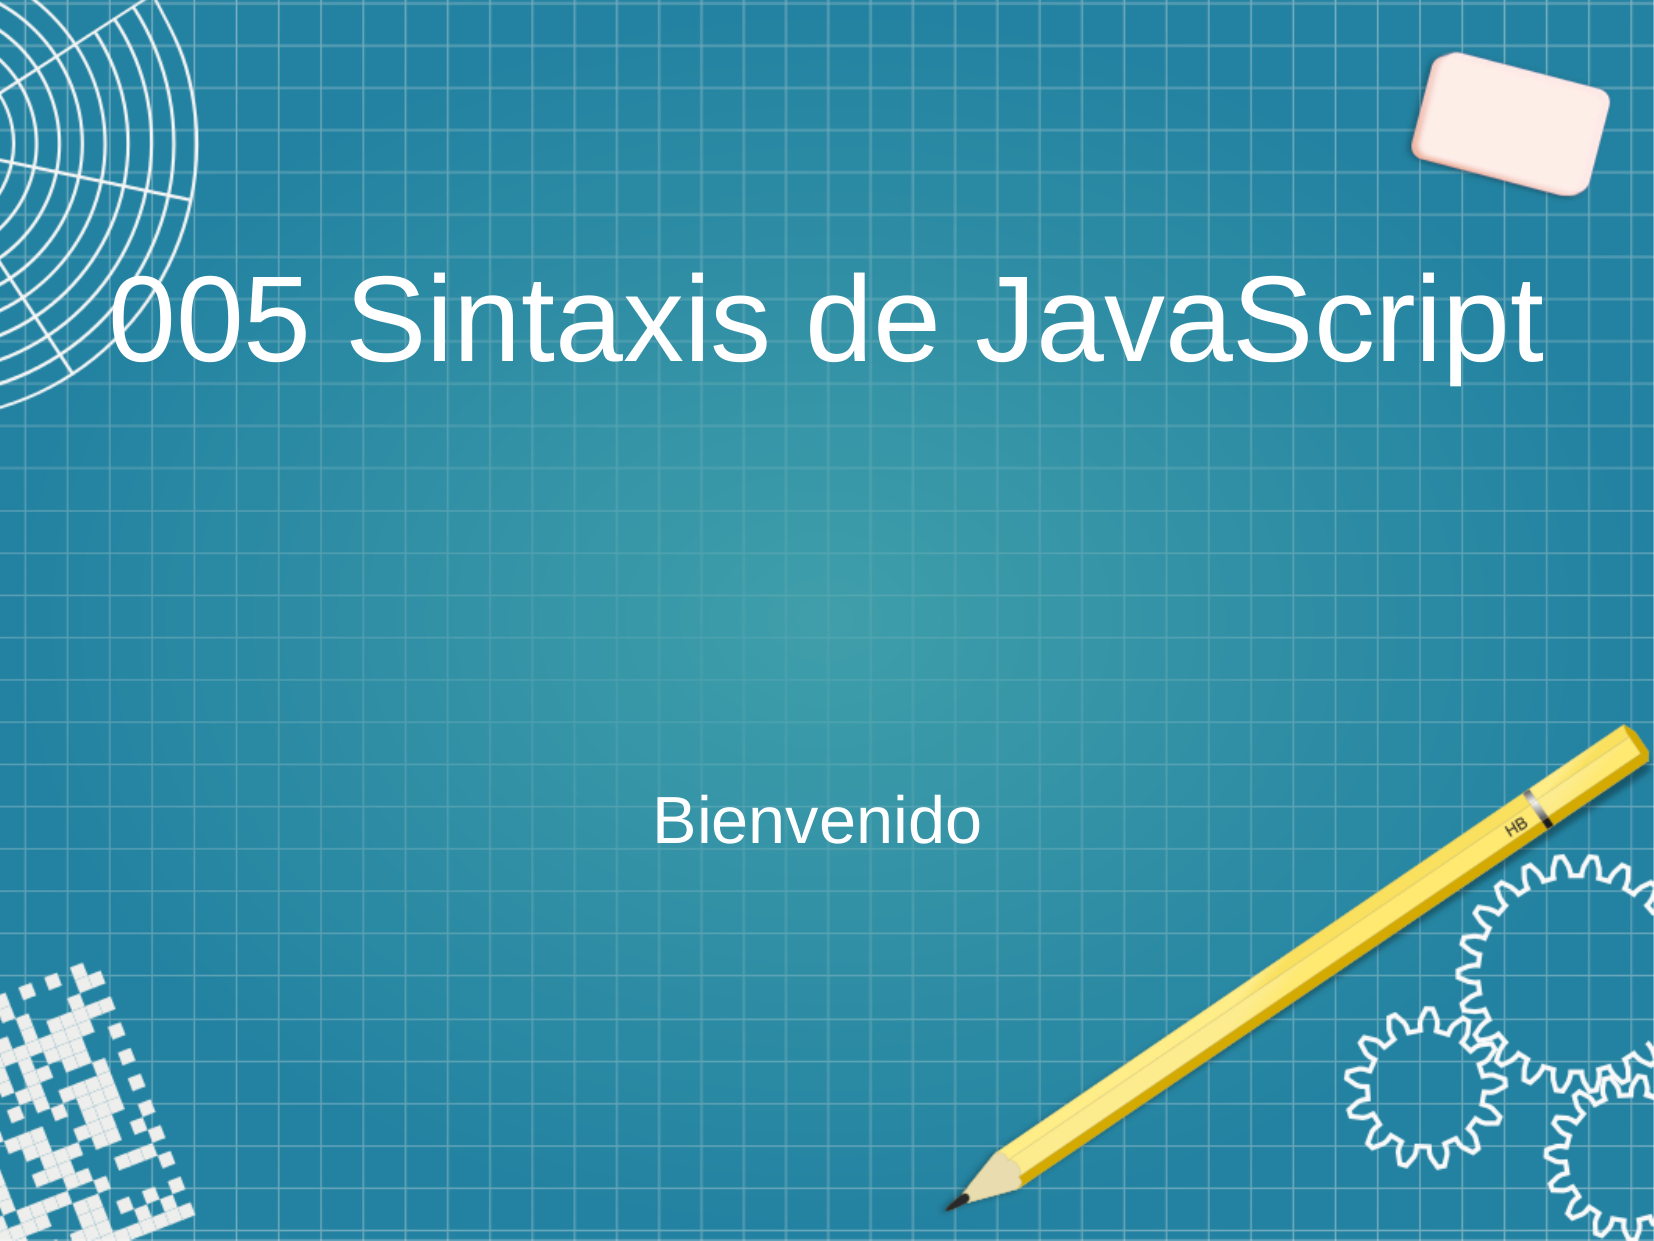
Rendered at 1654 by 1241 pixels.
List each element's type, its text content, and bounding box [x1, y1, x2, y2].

subtitle Bienvenido [82, 519, 1571, 1123]
picture [0, 0, 1654, 1241]
title 005 Sintaxis de JavaScript [82, 177, 1571, 461]
